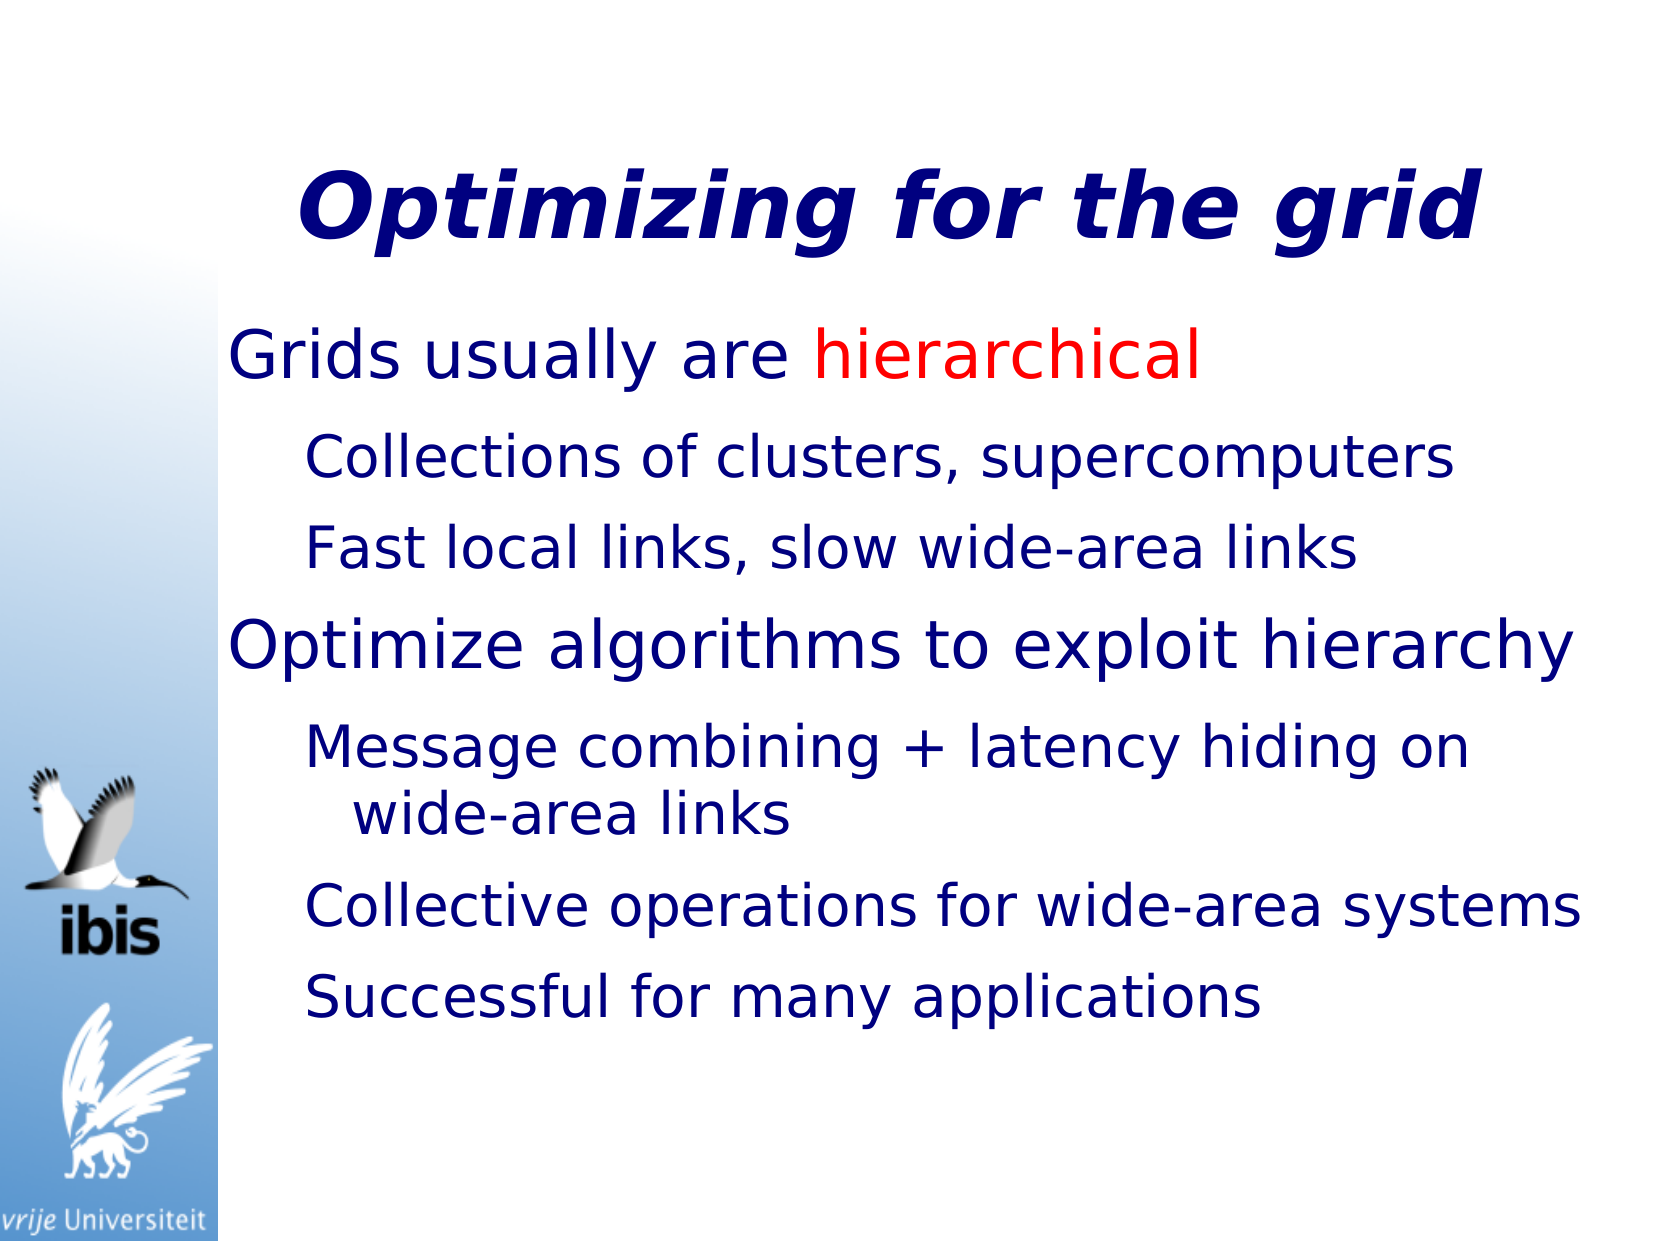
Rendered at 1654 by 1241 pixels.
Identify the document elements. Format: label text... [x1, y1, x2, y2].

picture [0, 0, 218, 1241]
title Optimizing for the grid [248, 102, 1534, 310]
list Grids usually are hierarchical Collections of clusters, supercomputers Fast local links, slow wide-area links Optimize algorithms to exploit hierarchy Message combining + latency hiding on wide-area links Collective operations for wide-area systems Successful for many applications [209, 316, 1642, 1032]
